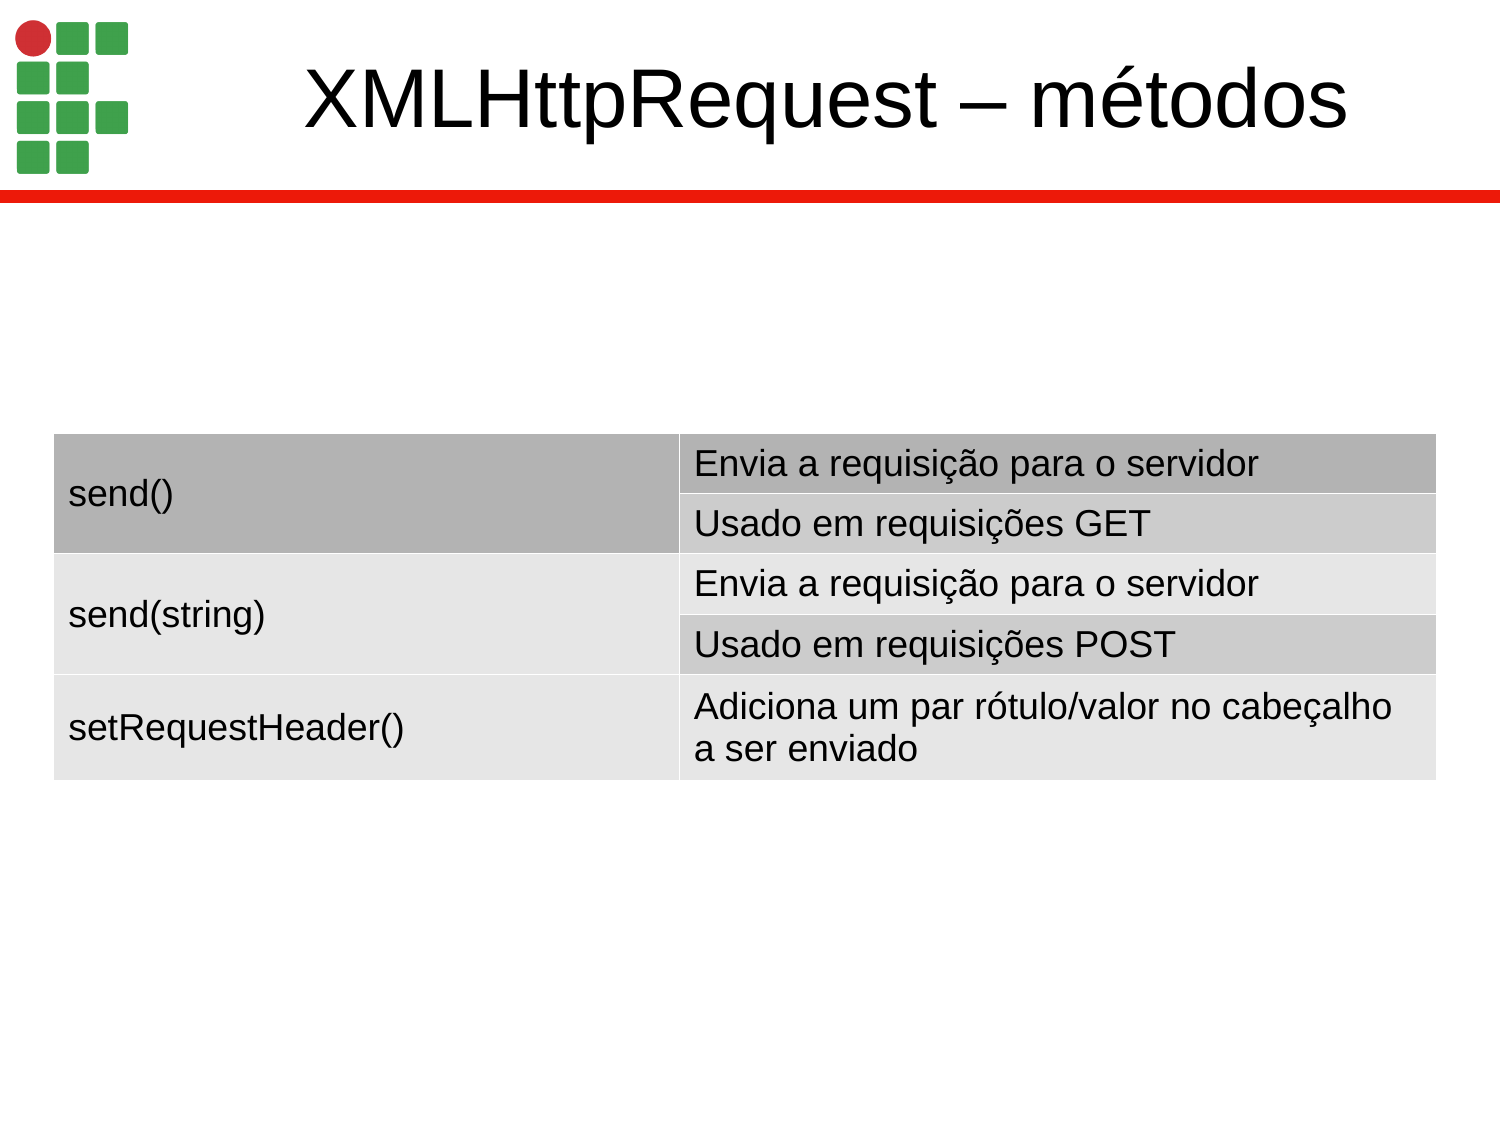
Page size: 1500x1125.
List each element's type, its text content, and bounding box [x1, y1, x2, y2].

table_cell Usado em requisições POST [680, 615, 1436, 674]
picture [14, 16, 130, 178]
table_header Envia a requisição para o servidor [680, 434, 1436, 493]
table_cell setRequestHeader() [54, 675, 679, 780]
table_cell Adiciona um par rótulo/valor no cabeçalho a ser enviado [680, 675, 1436, 780]
table_cell send(string) [54, 554, 679, 674]
table_header send() [54, 434, 679, 553]
table_cell Envia a requisição para o servidor [680, 554, 1436, 614]
title XMLHttpRequest – métodos [153, 0, 1500, 202]
table_cell Usado em requisições GET [680, 494, 1436, 553]
